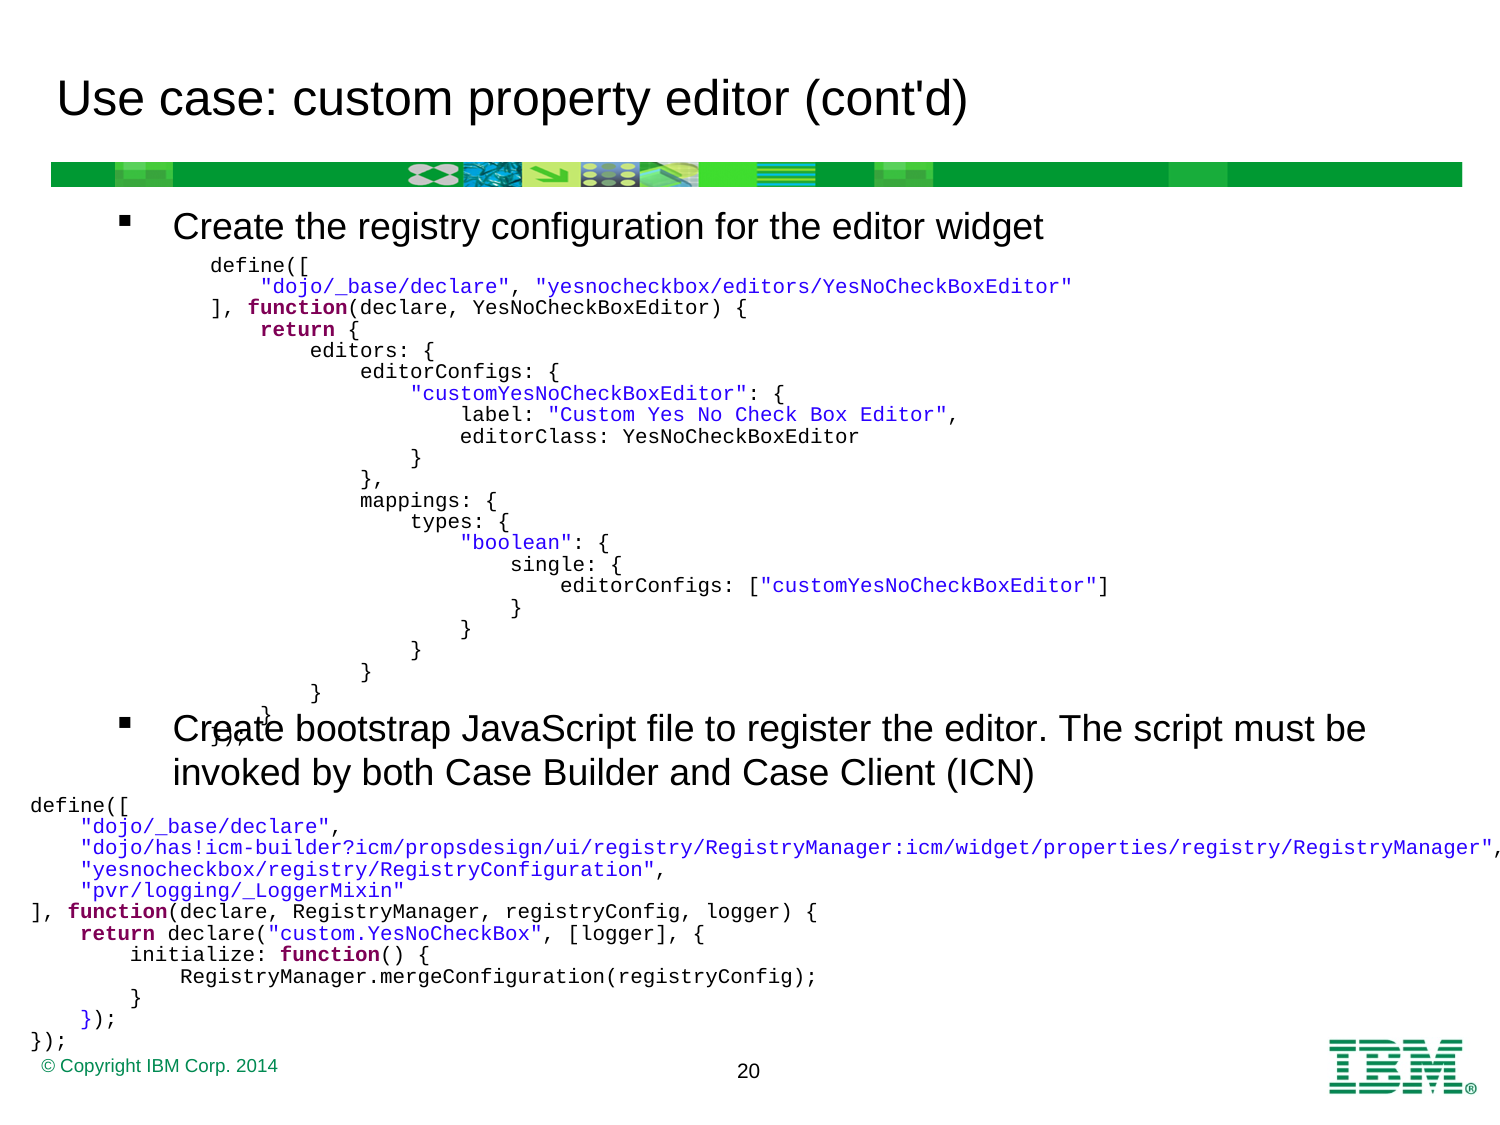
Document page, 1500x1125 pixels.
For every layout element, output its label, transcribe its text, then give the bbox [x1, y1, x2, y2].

list Create the registry configuration for the editor widget Create bootstrap JavaScript file to register the editor. The script must be invoked by both Case Builder and Case Client (ICN) [45, 1060, 1442, 1111]
list Create the registry configuration for the editor widget Create bootstrap JavaScript file to register the editor. The script must be invoked by both Case Builder and Case Client (ICN) [45, 195, 1442, 795]
text_box define([ "dojo/_base/declare", "dojo/has!icm-builder?icm/propsdesign/ui/registry/RegistryManager:icm/widget/properties/registry/RegistryManager", "yesnocheckbox/registry/RegistryConfiguration", "pvr/logging/_LoggerMixin" ], function(declare, RegistryManager, registryConfig, logger) { return declare("custom.YesNoCheckBox", [logger], { initialize: function() { RegistryManager.mergeConfiguration(registryConfig); } }); }); [30, 795, 1500, 1060]
text_box define([ "dojo/_base/declare", "yesnocheckbox/editors/YesNoCheckBoxEditor" ], function(declare, YesNoCheckBoxEditor) { return { editors: { editorConfigs: { "customYesNoCheckBoxEditor": { label: "Custom Yes No Check Box Editor", editorClass: YesNoCheckBoxEditor } }, mappings: { types: { "boolean": { single: { editorConfigs: ["customYesNoCheckBoxEditor"] } } } } } } }); [210, 254, 1141, 721]
picture [50, 165, 1463, 189]
picture [1442, 1060, 1479, 1096]
title Use case: custom property editor (cont'd) [41, 31, 1500, 165]
